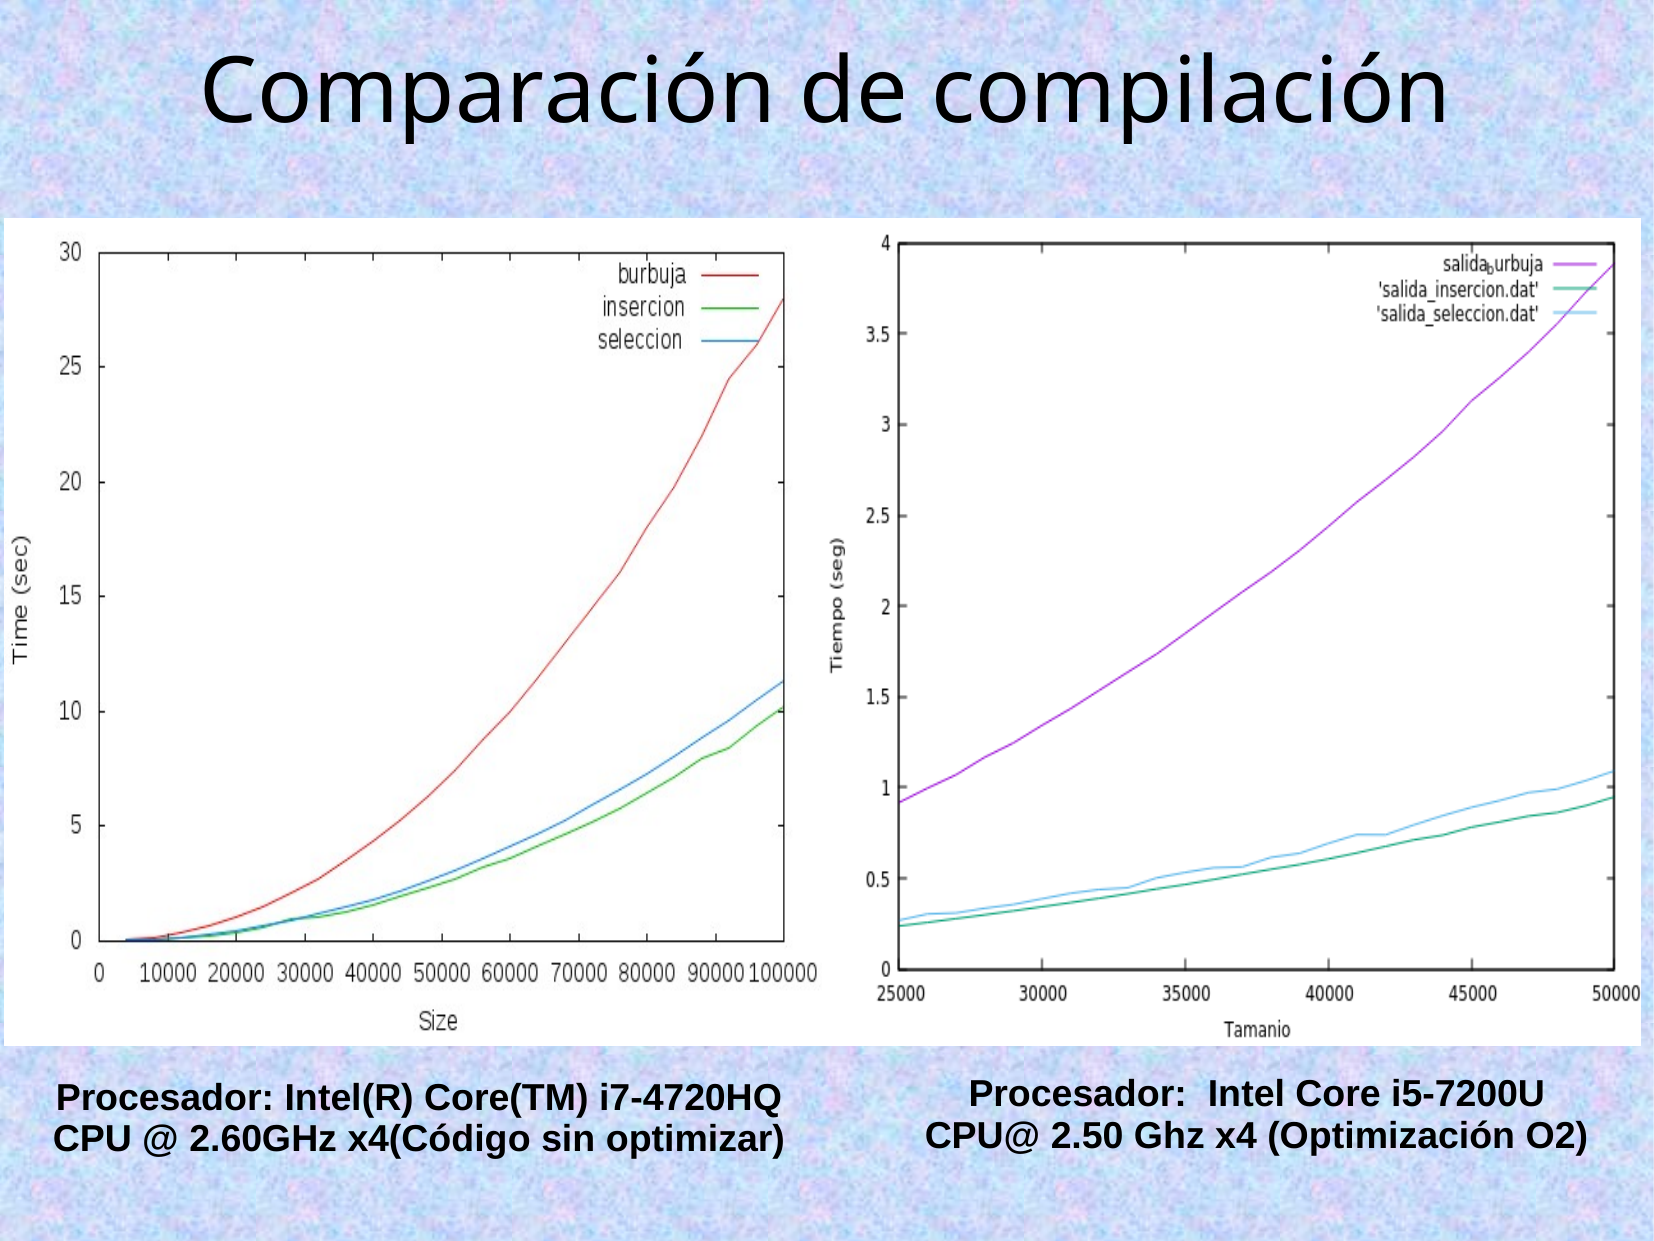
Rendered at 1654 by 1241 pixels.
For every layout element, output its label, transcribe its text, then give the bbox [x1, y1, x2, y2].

picture [4, 218, 1641, 1046]
text_box Procesador: Intel(R) Core(TM) i7-4720HQ CPU @ 2.60GHz x4(Código sin optimizar) [35, 1069, 804, 1169]
title Comparación de compilación [82, 0, 1571, 184]
text_box Procesador: Intel Core i5-7200U CPU@ 2.50 Ghz x4 (Optimización O2) [908, 1065, 1605, 1165]
